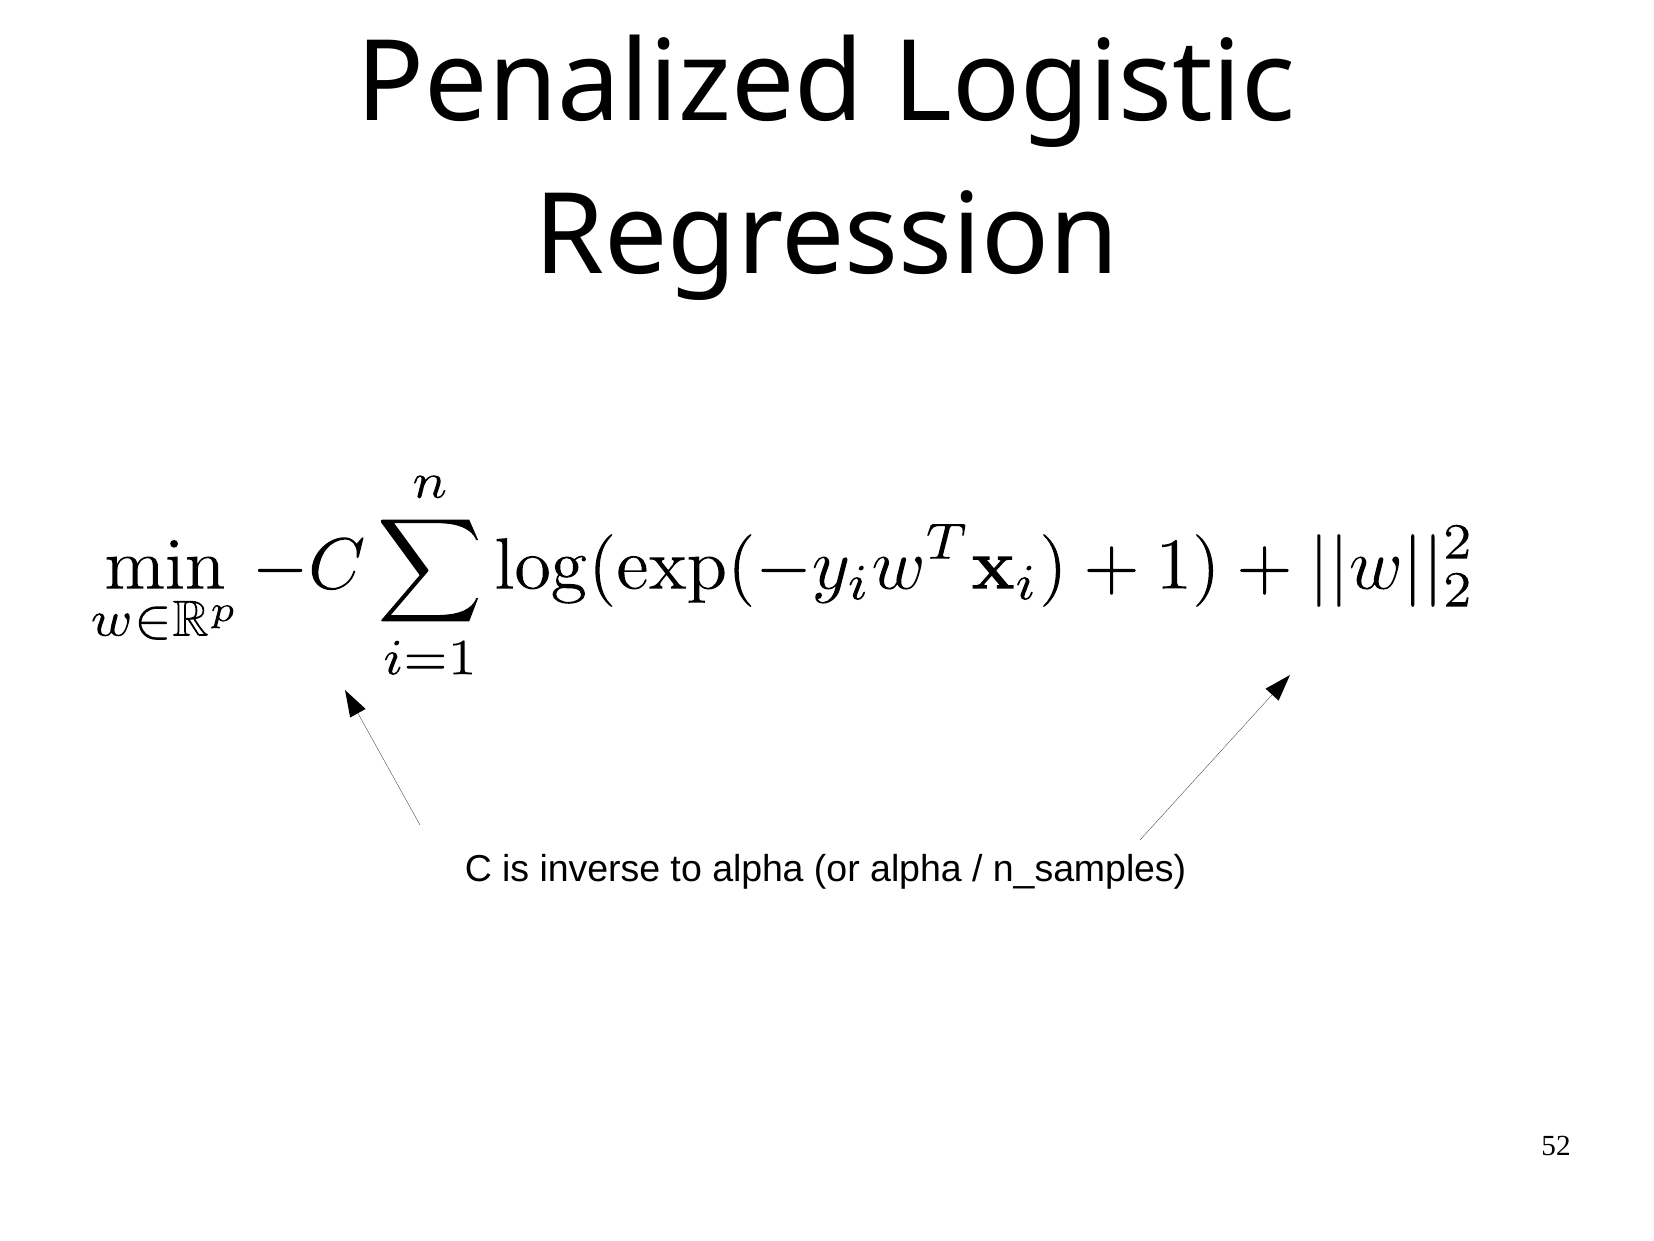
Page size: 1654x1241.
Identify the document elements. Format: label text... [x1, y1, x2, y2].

text_box C is inverse to alpha (or alpha / n_samples) [450, 840, 1441, 901]
text_box [90, 475, 1472, 676]
title Penalized Logistic Regression [82, 49, 1571, 257]
